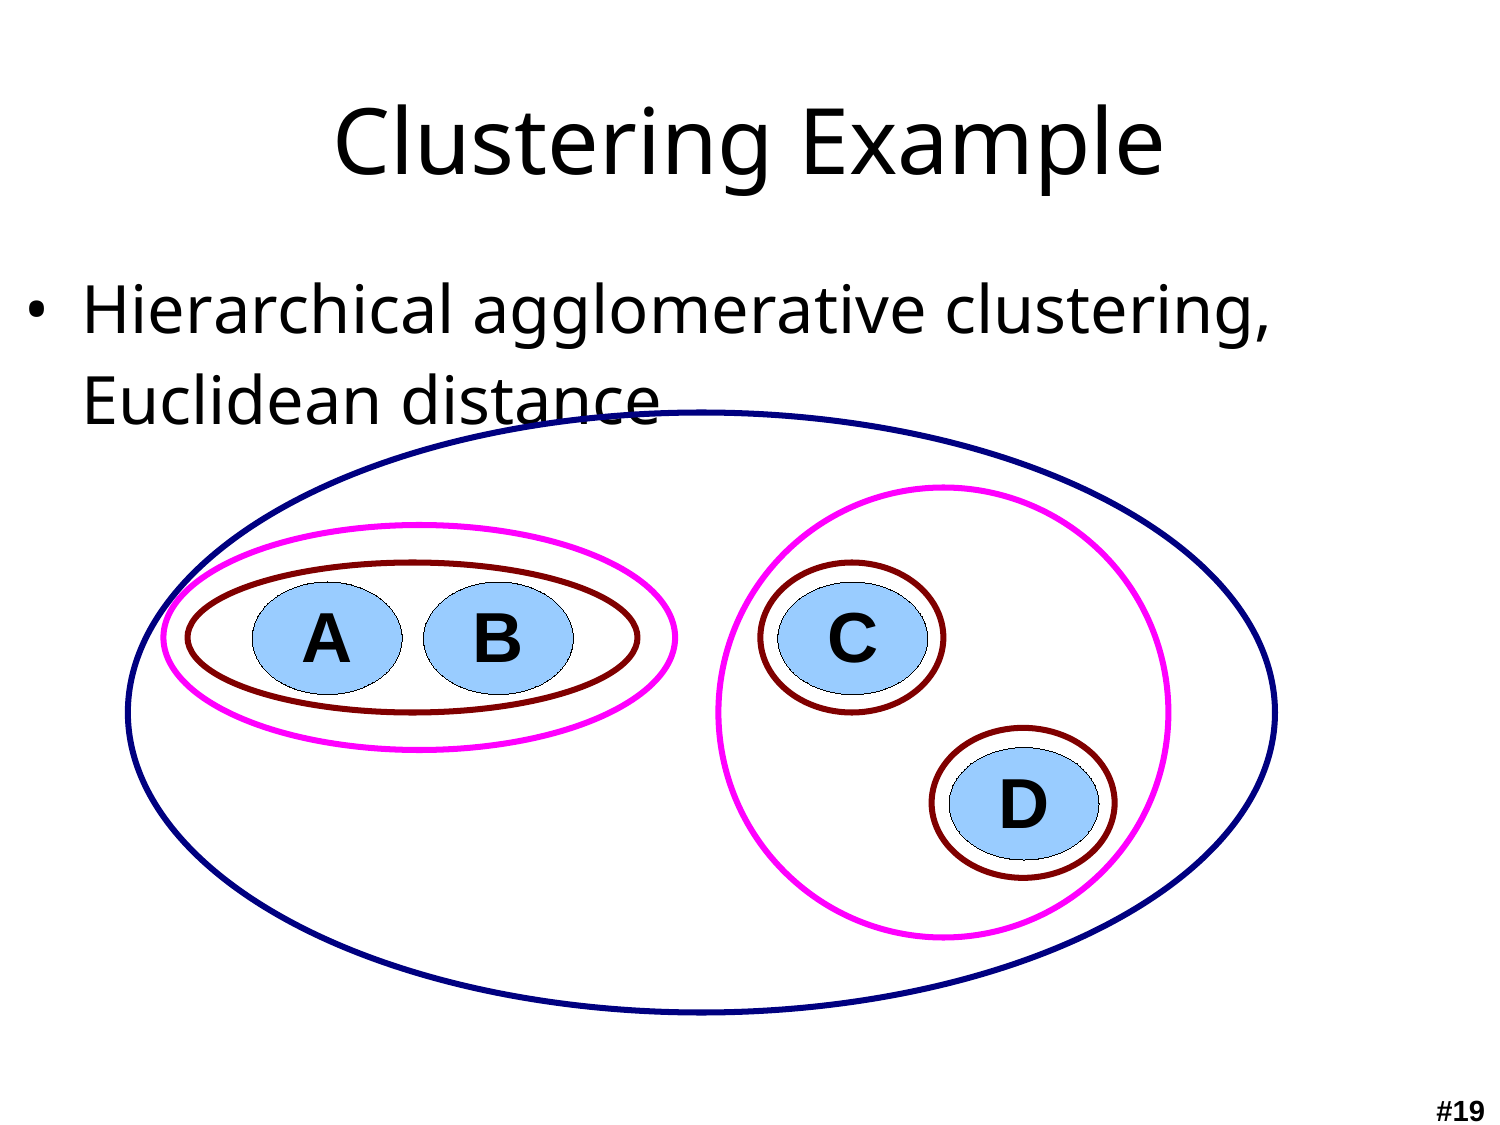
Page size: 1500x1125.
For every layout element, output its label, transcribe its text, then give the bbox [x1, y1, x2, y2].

list Hierarchical agglomerative clustering, Euclidean distance [24, 262, 1476, 1006]
text_box B [423, 582, 574, 695]
list Hierarchical agglomerative clustering, Euclidean distance [131, 416, 1271, 1006]
text_box A [252, 581, 403, 695]
text_box D [949, 747, 1100, 861]
title Clustering Example [24, 45, 1476, 233]
list Hierarchical agglomerative clustering, Euclidean distance [167, 529, 672, 746]
text_box C [777, 582, 928, 695]
